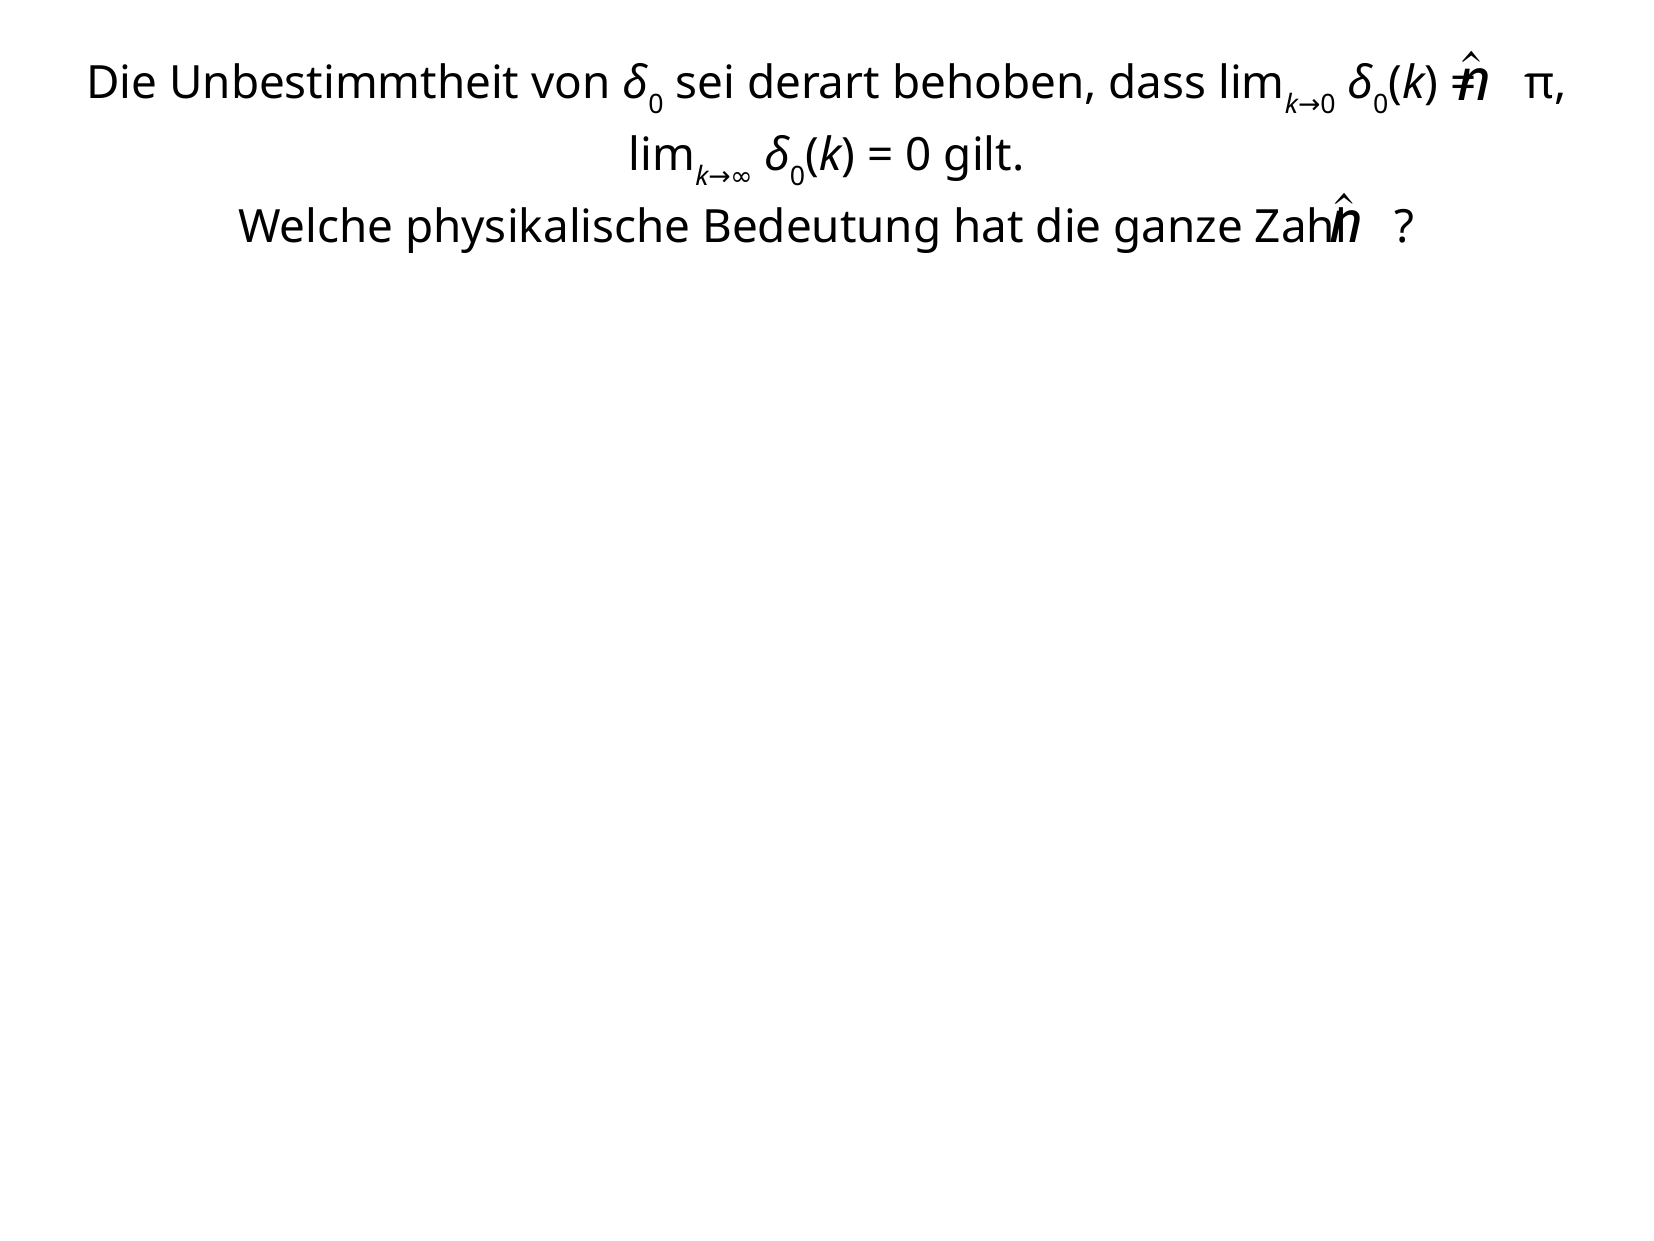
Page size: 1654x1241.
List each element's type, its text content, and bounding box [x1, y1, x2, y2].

chart [1448, 46, 1494, 118]
title Die Unbestimmtheit von δ0 sei derart behoben, dass limk→0 δ0(k) = π, limk→∞ δ0(k) = 0 gilt. Welche physikalische Bedeutung hat die ganze Zahl ? [82, 49, 1571, 257]
chart [1321, 187, 1367, 259]
